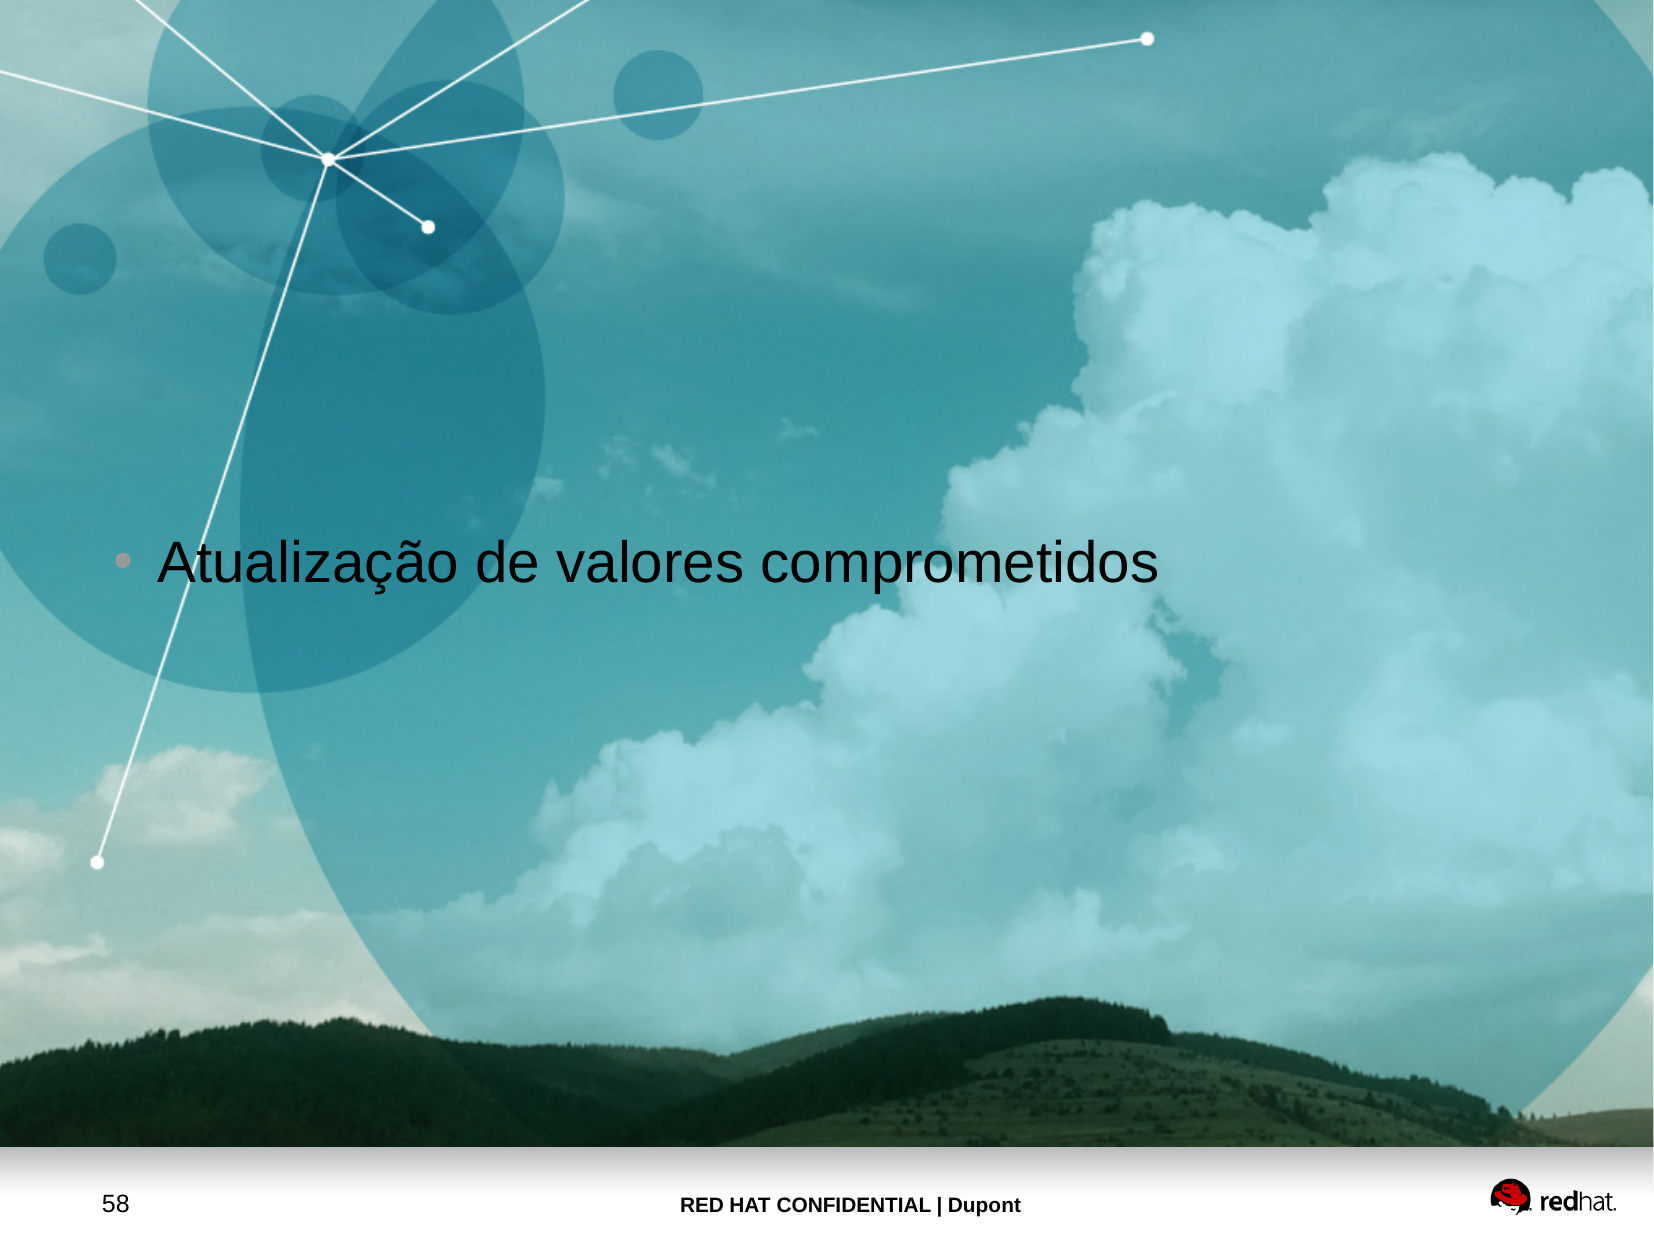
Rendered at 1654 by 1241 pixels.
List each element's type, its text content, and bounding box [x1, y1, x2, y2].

picture [0, 0, 1654, 1241]
text_box Atualização de valores comprometidos [82, 262, 1571, 862]
